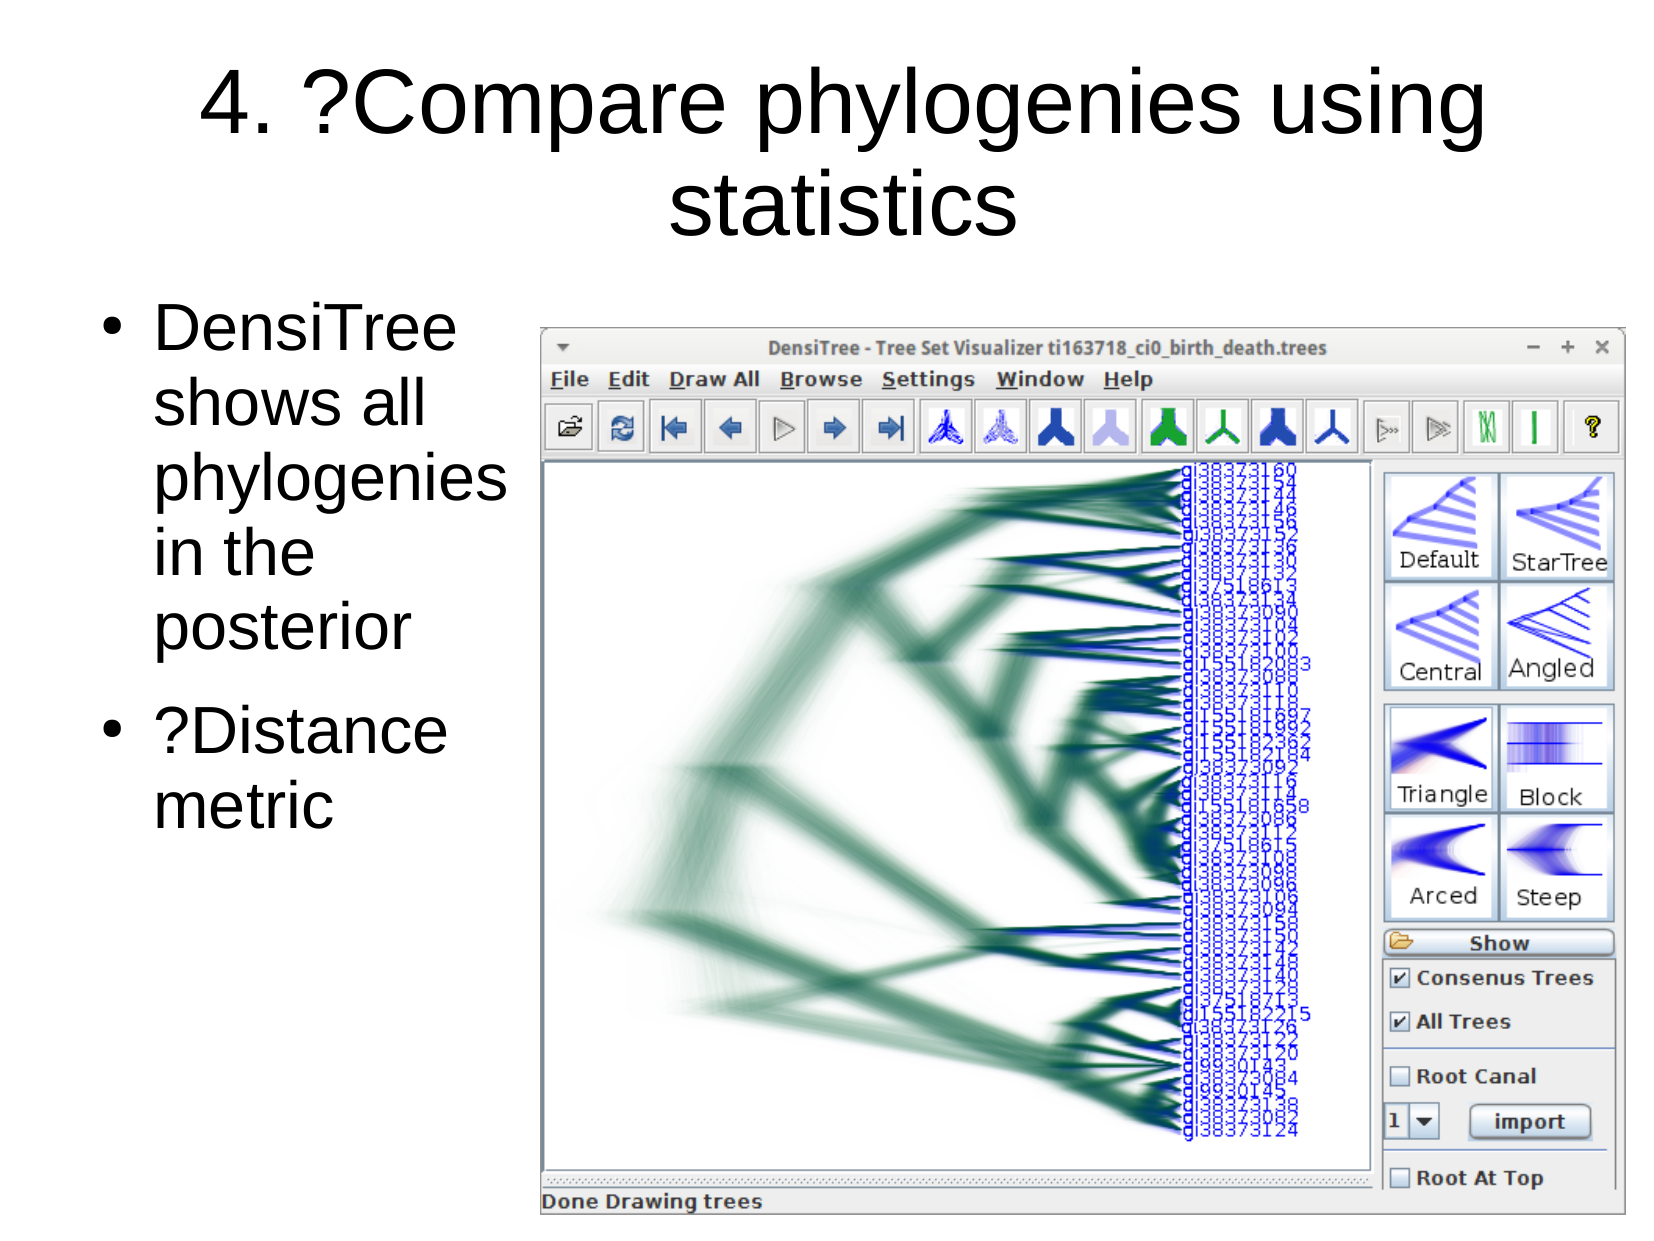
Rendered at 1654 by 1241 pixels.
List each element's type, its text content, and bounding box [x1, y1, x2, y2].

picture [540, 327, 1626, 1216]
title 4. ?Compare phylogenies using statistics [82, 49, 1571, 257]
list DensiTree shows all phylogenies in the posterior ?Distance metric [82, 290, 541, 1186]
